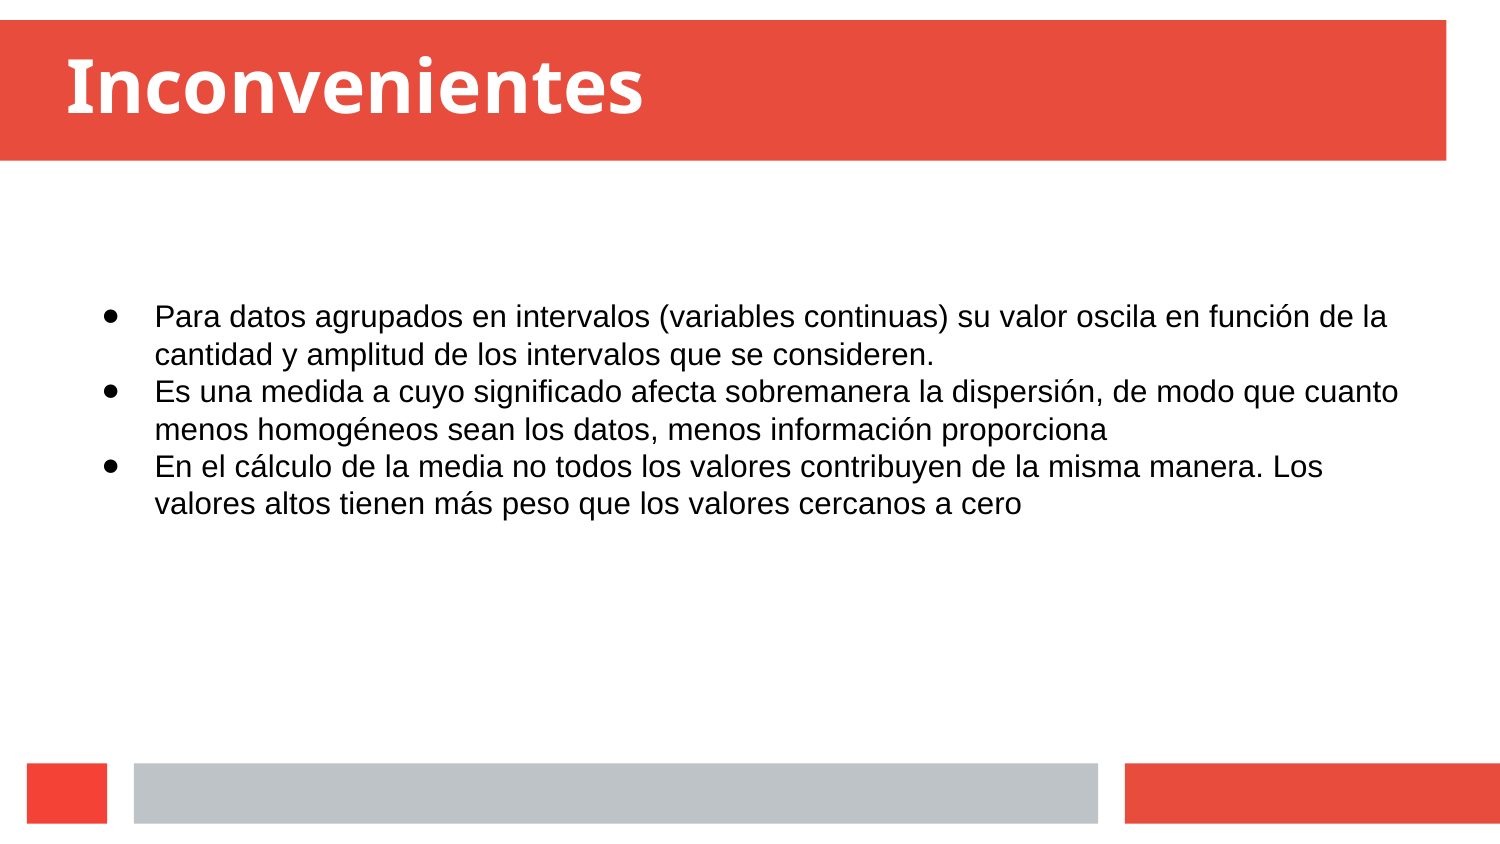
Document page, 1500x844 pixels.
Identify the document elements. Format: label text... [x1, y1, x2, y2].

subtitle Para datos agrupados en intervalos (variables continuas) su valor oscila en función de la cantidad y amplitud de los intervalos que se consideren. Es una medida a cuyo significado afecta sobremanera la dispersión, de modo que cuanto menos homogéneos sean los datos, menos información proporciona En el cálculo de la media no todos los valores contribuyen de la misma manera. Los valores altos tienen más peso que los valores cercanos a cero [67, 283, 1433, 807]
title Inconvenientes [53, 40, 1447, 141]
